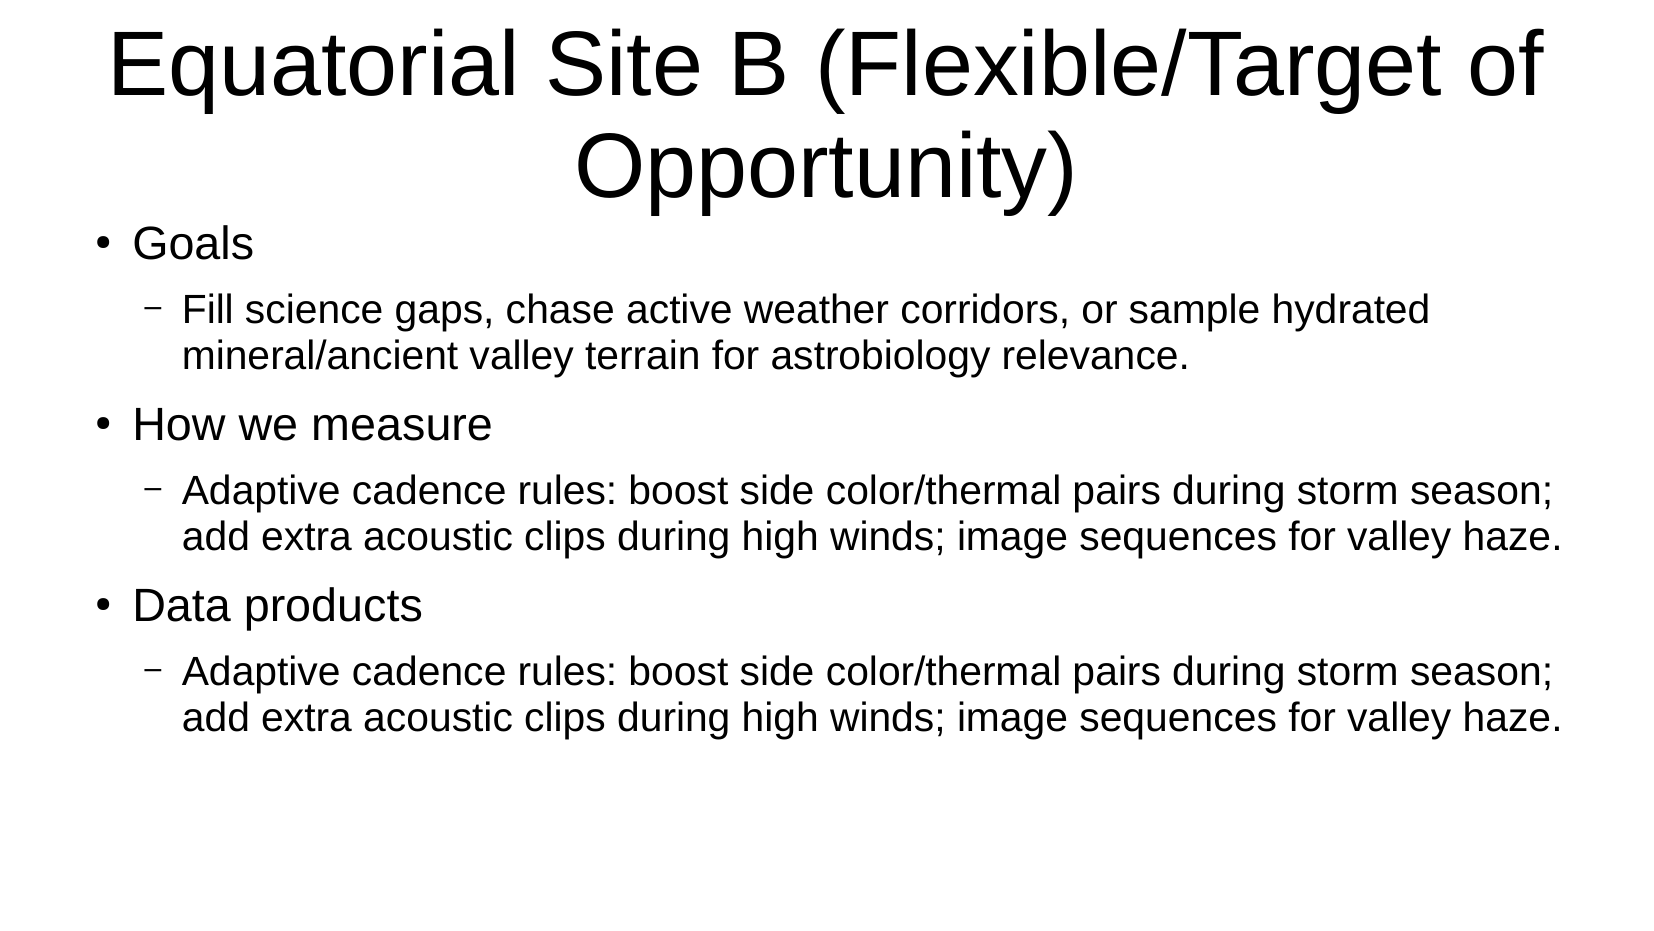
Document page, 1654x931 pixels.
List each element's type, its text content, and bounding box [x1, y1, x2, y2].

list Goals Fill science gaps, chase active weather corridors, or sample hydrated mineral/ancient valley terrain for astrobiology relevance. How we measure Adaptive cadence rules: boost side color/thermal pairs during storm season; add extra acoustic clips during high winds; image sequences for valley haze. Data products Adaptive cadence rules: boost side color/thermal pairs during storm season; add extra acoustic clips during high winds; image sequences for valley haze. [82, 217, 1571, 758]
title Equatorial Site B (Flexible/Target of Opportunity) [82, 12, 1571, 217]
